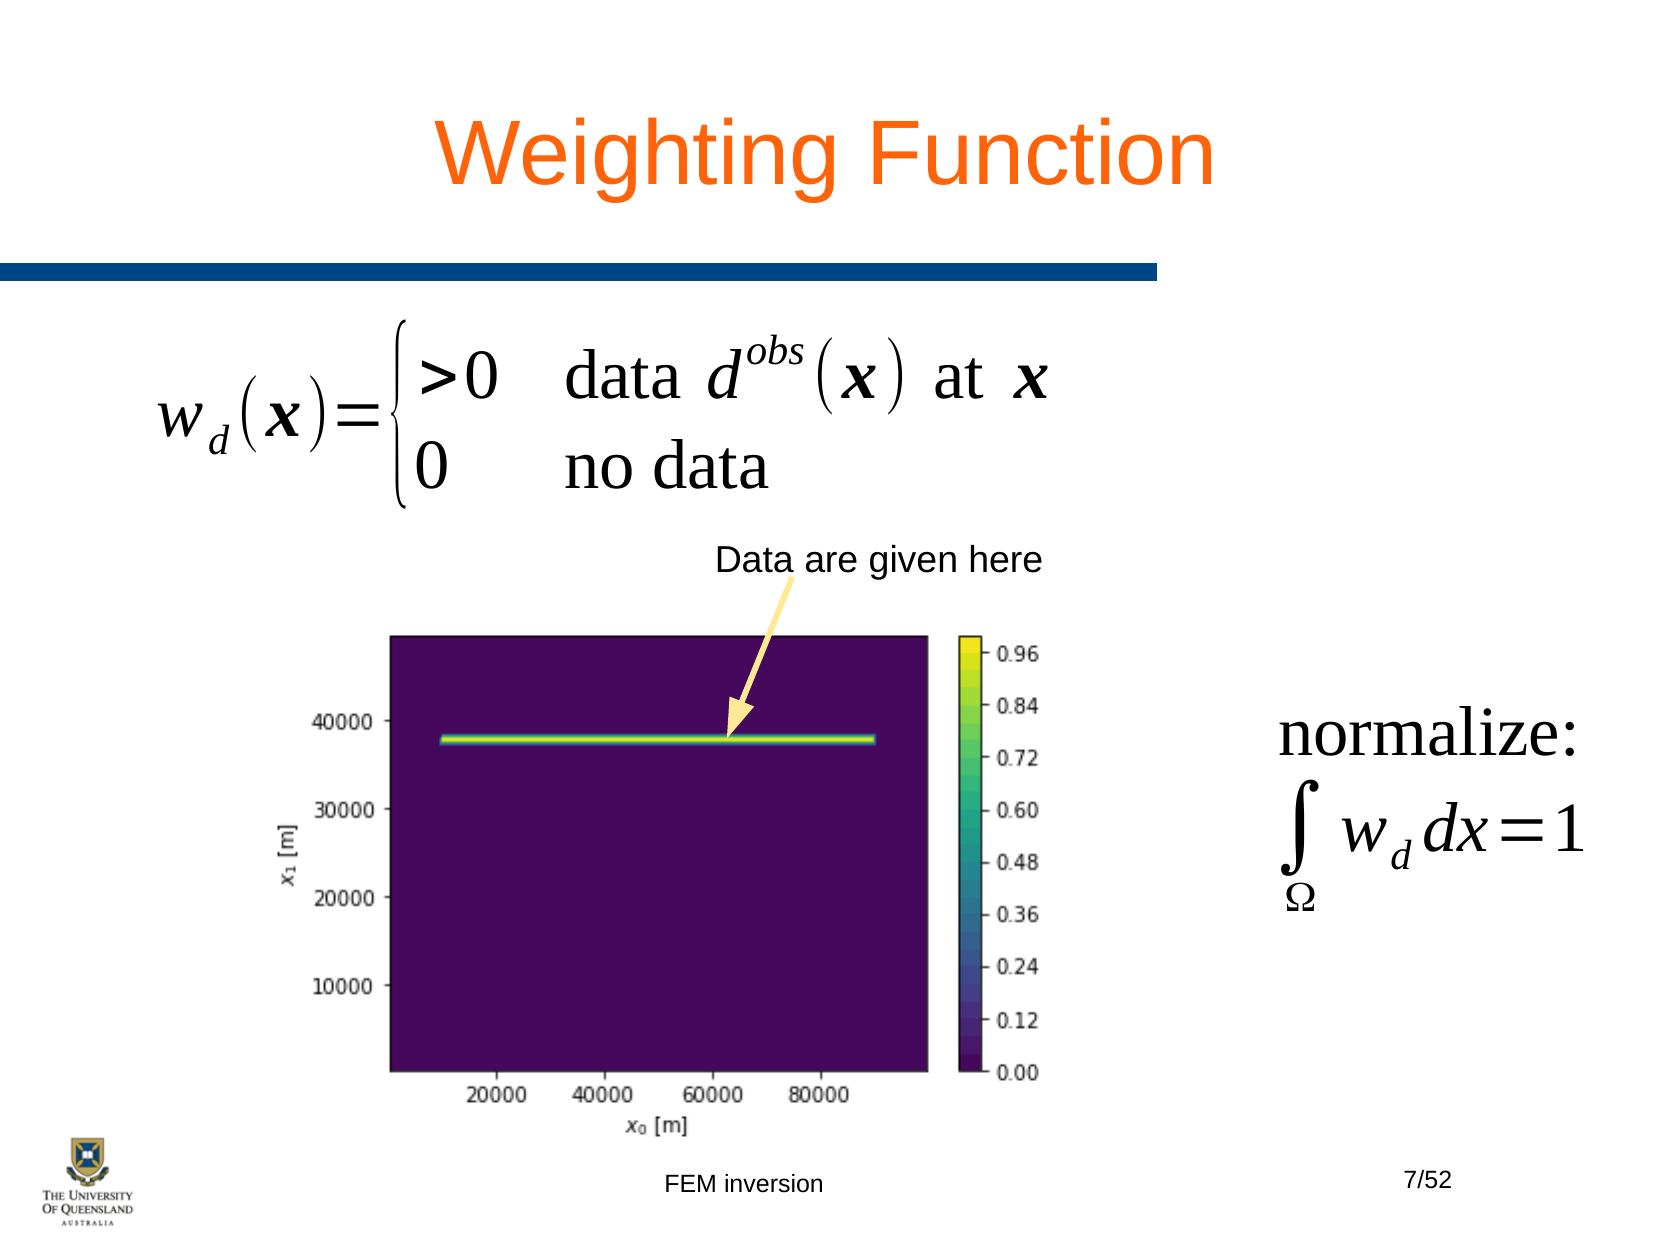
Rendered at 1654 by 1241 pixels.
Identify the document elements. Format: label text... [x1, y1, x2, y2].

picture [262, 622, 1053, 1155]
text_box Data are given here [700, 530, 1059, 588]
chart [148, 316, 1060, 513]
title Weighting Function [82, 49, 1571, 257]
picture [35, 1133, 142, 1235]
chart [1264, 693, 1594, 914]
